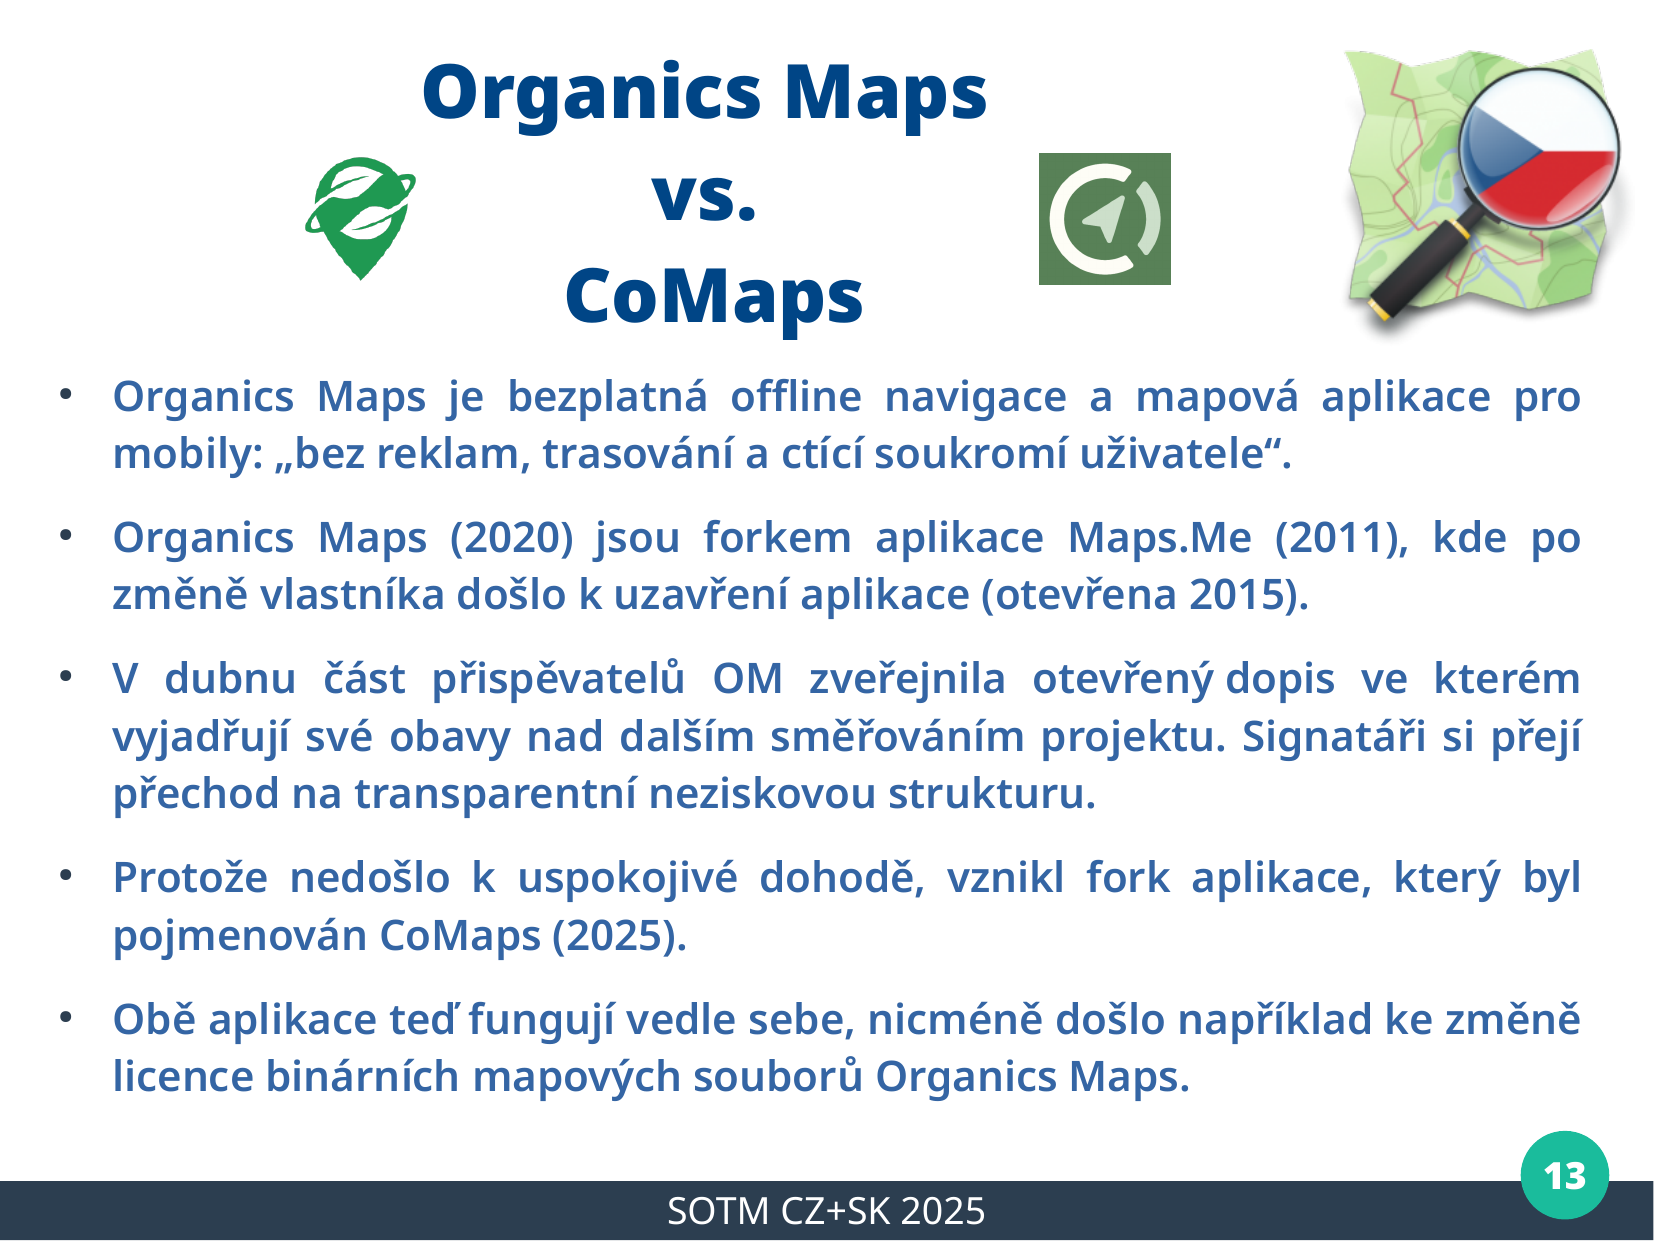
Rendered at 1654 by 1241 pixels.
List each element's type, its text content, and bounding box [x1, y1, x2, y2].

picture [1039, 153, 1171, 285]
list Organics Maps je bezplatná offline navigace a mapová aplikace pro mobily: „bez reklam, trasování a ctící soukromí uživatele“. Organics Maps (2020) jsou forkem aplikace Maps.Me (2011), kde po změně vlastníka došlo k uzavření aplikace (otevřena 2015). V dubnu část přispěvatelů OM zveřejnila otevřený dopis ve kterém vyjadřují své obavy nad dalším směřováním projektu. Signatáři si přejí přechod na transparentní neziskovou strukturu. Protože nedošlo k uspokojivé dohodě, vznikl fork aplikace, který byl pojmenován CoMaps (2025). Obě aplikace teď fungují vedle sebe, nicméně došlo například ke změně licence binárních mapových souborů Organics Maps. [47, 366, 1583, 1111]
picture [1334, 49, 1635, 350]
title Organics Maps vs. CoMaps [70, 77, 1359, 306]
picture [271, 129, 449, 308]
